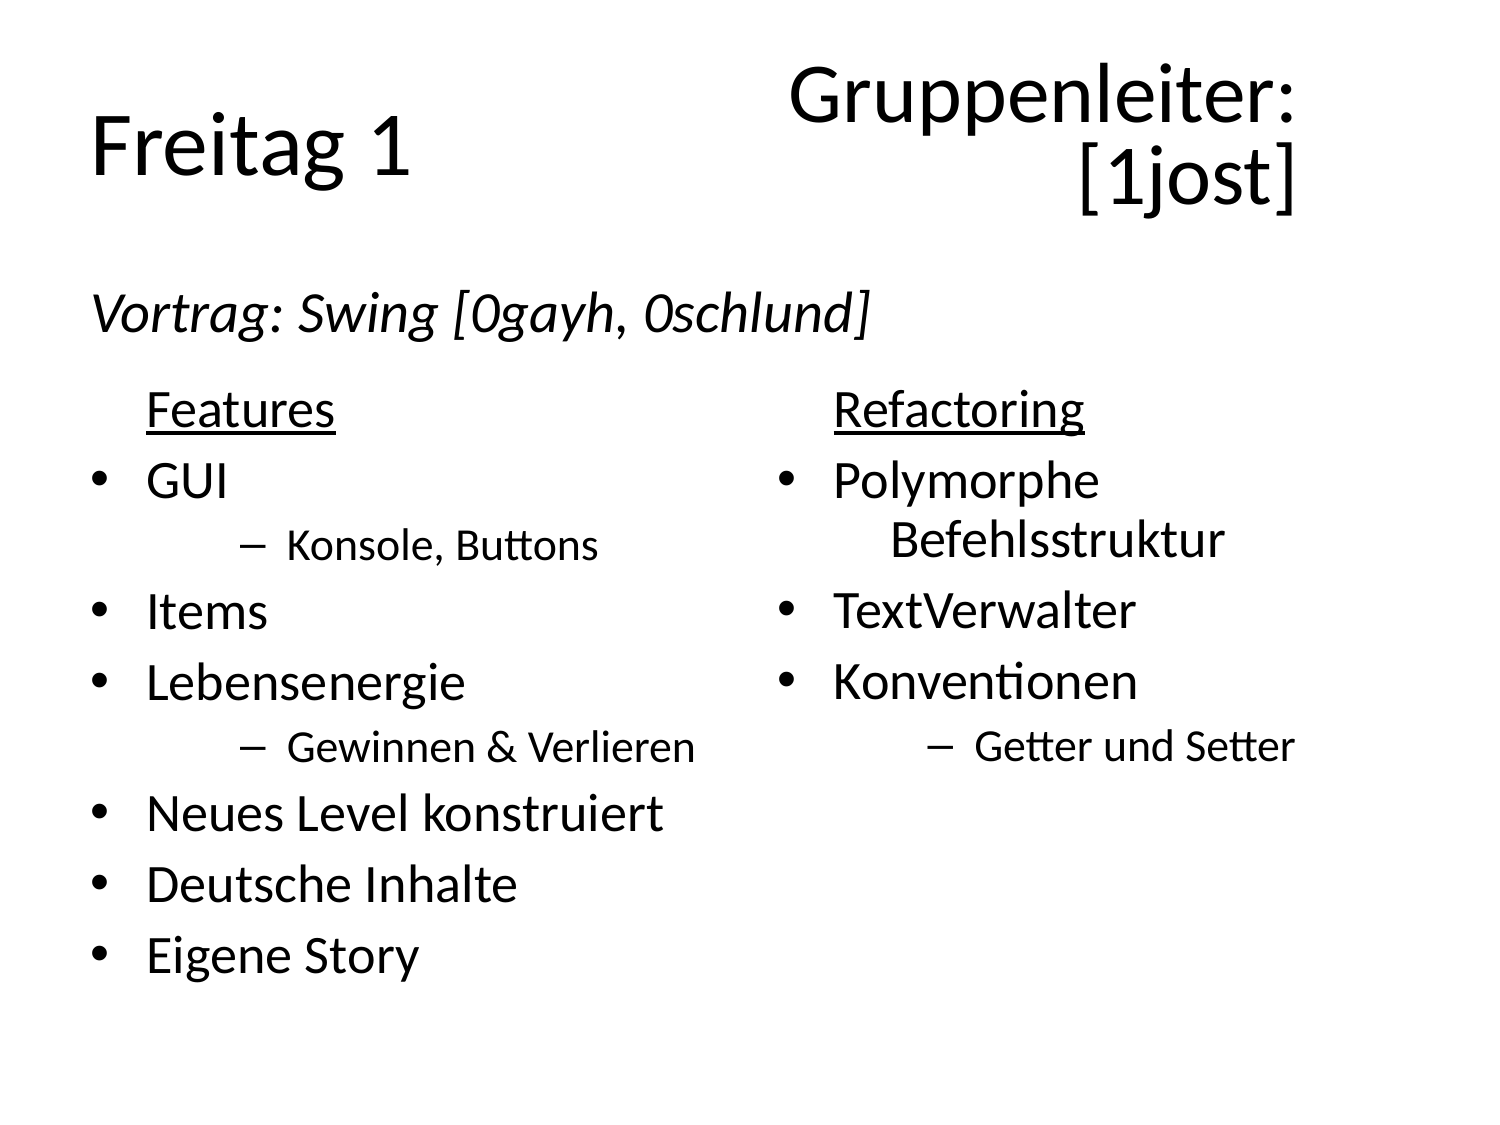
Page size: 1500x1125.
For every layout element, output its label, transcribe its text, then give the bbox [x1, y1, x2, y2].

list Refactoring Polymorphe Befehlsstruktur TextVerwalter Konventionen Getter und Setter [762, 373, 1426, 1005]
text_box Vortrag: Swing [0gayh, 0schlund] [75, 267, 1426, 353]
list Features GUI Konsole, Buttons Items Lebensenergie Gewinnen & Verlieren Neues Level konstruiert Deutsche Inhalte Eigene Story [75, 373, 738, 1005]
title Freitag 1 [75, 45, 751, 233]
text_box Gruppenleiter: [1jost] [773, 44, 1450, 233]
